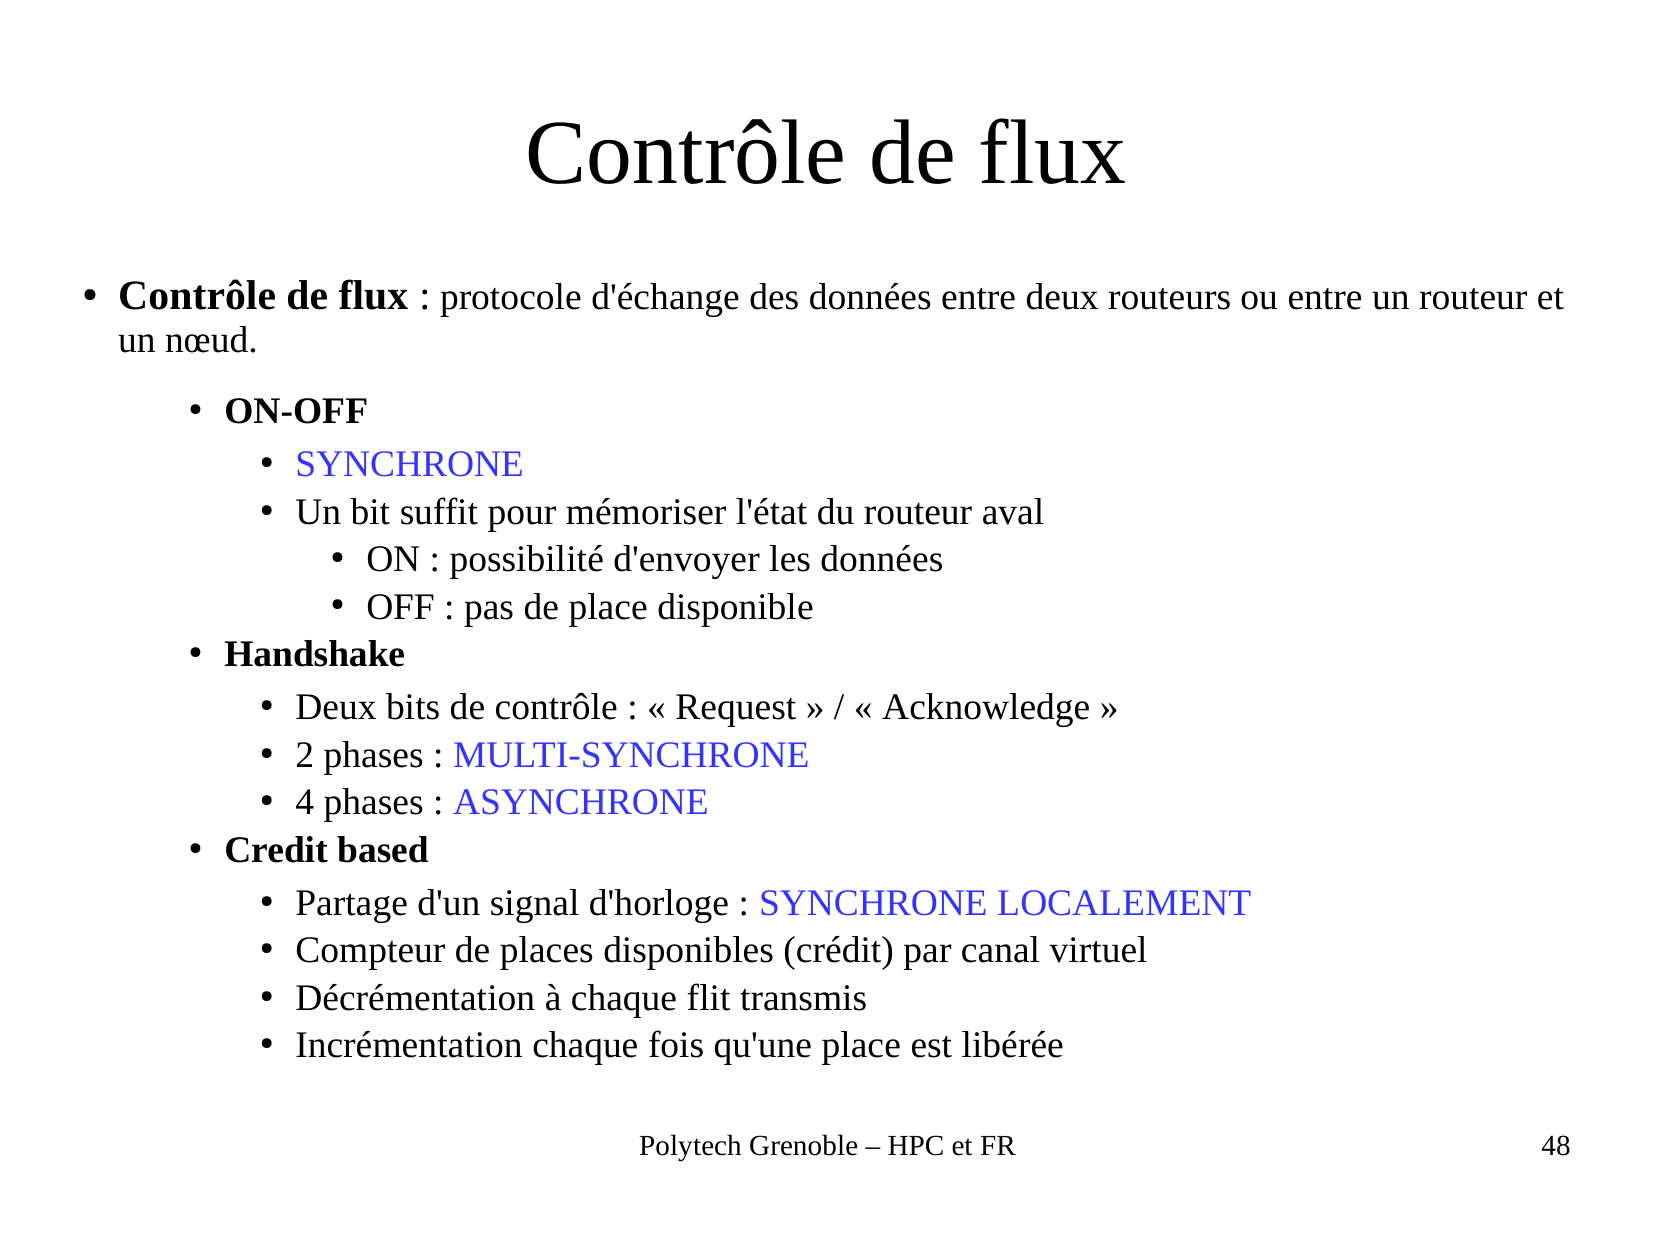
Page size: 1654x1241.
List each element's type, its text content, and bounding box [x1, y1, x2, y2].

list Contrôle de flux : protocole d'échange des données entre deux routeurs ou entre un routeur et un nœud. ON-OFF SYNCHRONE Un bit suffit pour mémoriser l'état du routeur aval ON : possibilité d'envoyer les données OFF : pas de place disponible Handshake Deux bits de contrôle : « Request » / « Acknowledge » 2 phases : MULTI-SYNCHRONE 4 phases : ASYNCHRONE Credit based Partage d'un signal d'horloge : SYNCHRONE LOCALEMENT Compteur de places disponibles (crédit) par canal virtuel Décrémentation à chaque flit transmis Incrémentation chaque fois qu'une place est libérée [82, 201, 1571, 1111]
title Contrôle de flux [82, 49, 1571, 201]
